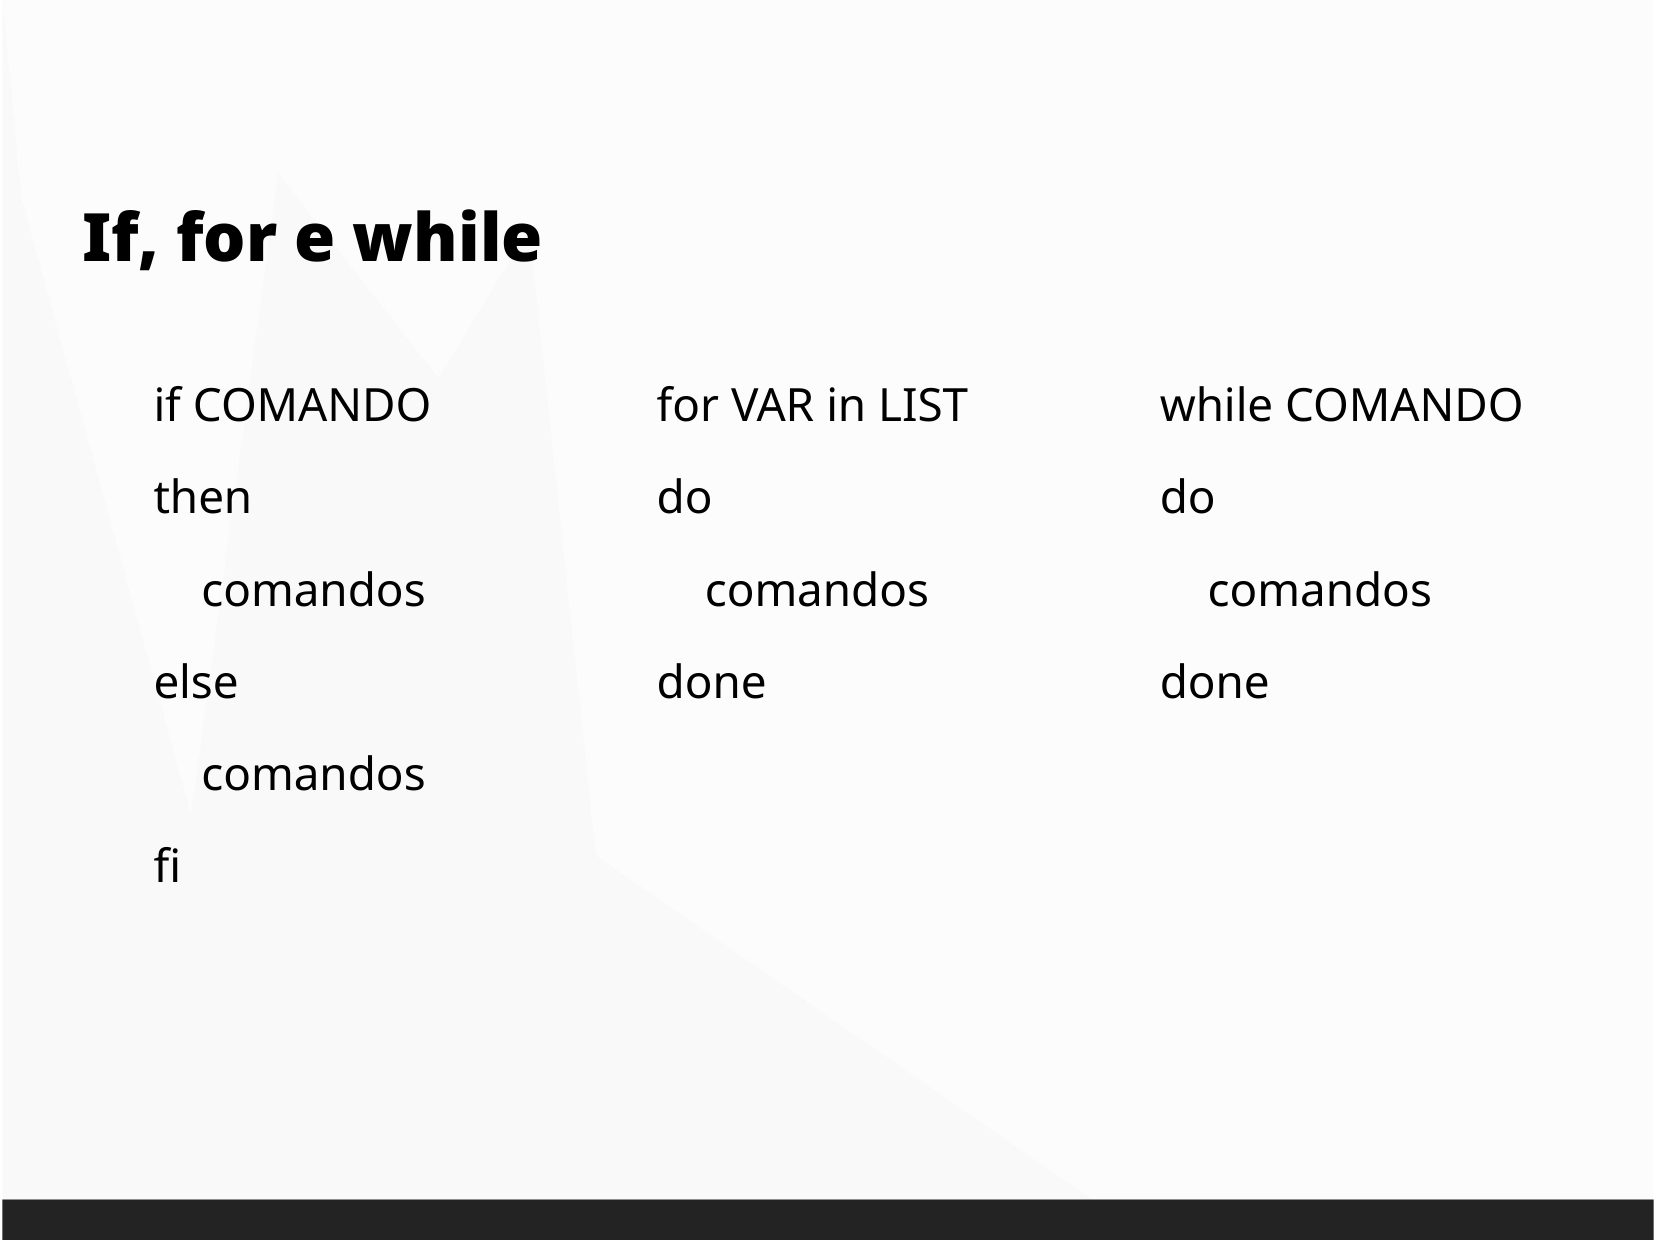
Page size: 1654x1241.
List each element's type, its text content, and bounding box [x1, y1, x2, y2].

list if COMANDO then comandos else comandos fi [82, 372, 562, 841]
picture [2, 0, 1654, 1241]
title If, for e while [82, 132, 1571, 340]
list for VAR in LIST do comandos done [585, 372, 1065, 716]
list while COMANDO do comandos done [1088, 372, 1613, 728]
